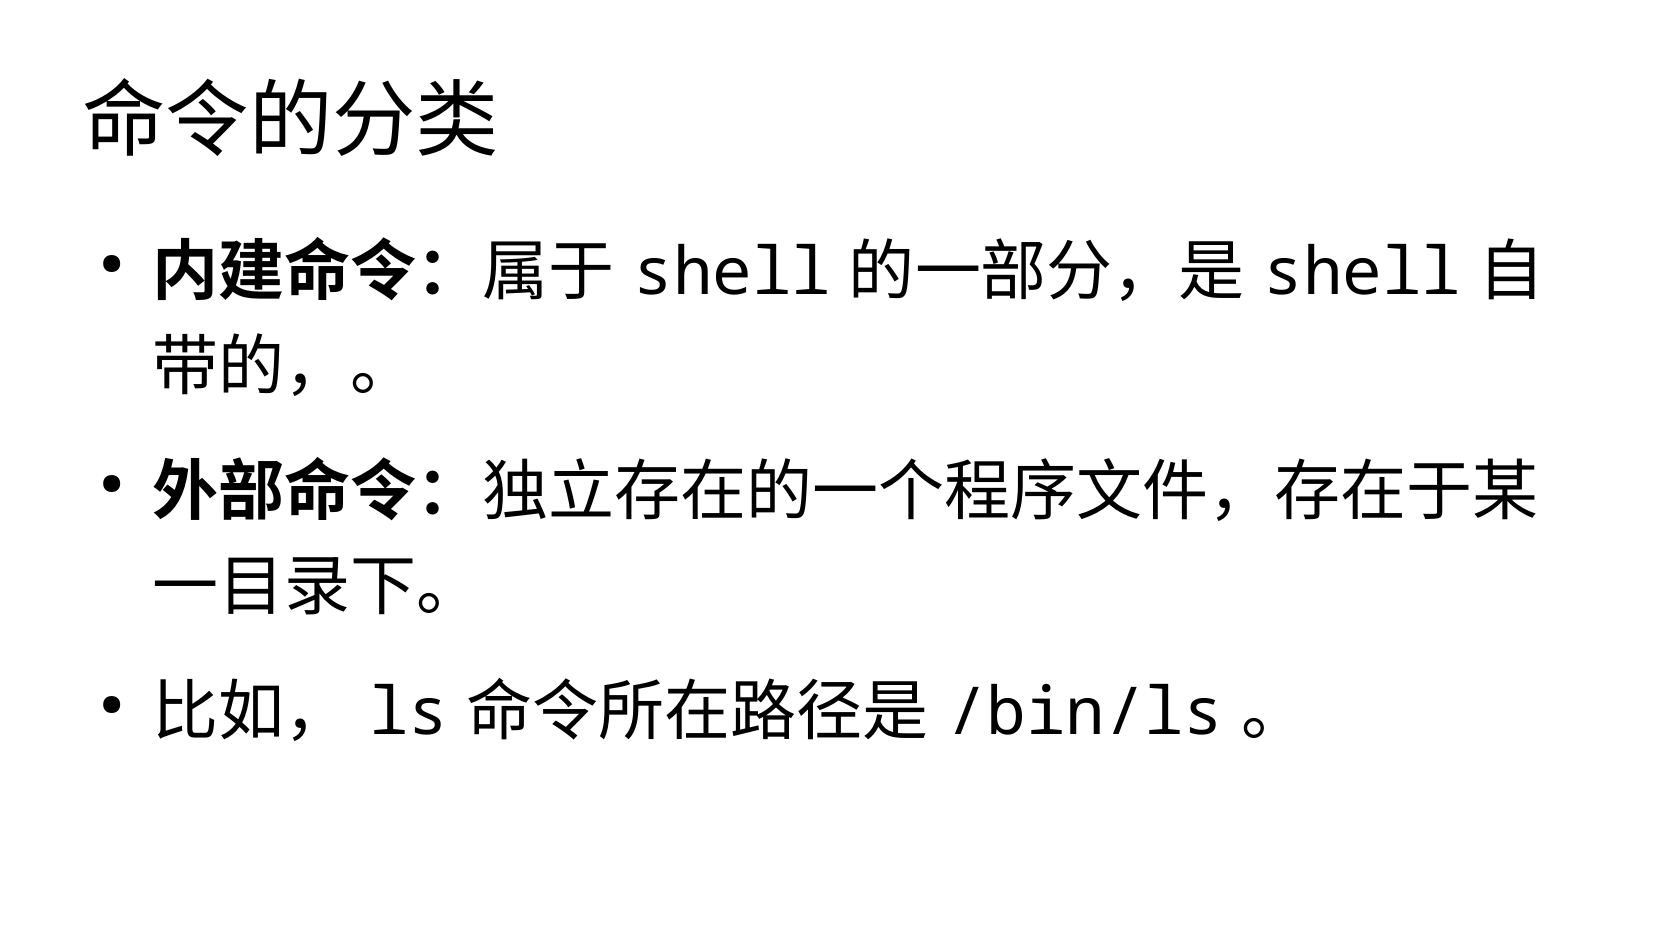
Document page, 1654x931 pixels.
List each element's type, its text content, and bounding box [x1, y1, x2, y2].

title 命令的分类 [82, 37, 1571, 189]
list 内建命令：属于shell的一部分，是shell自带的，。 外部命令：独立存在的一个程序文件，存在于某一目录下。 比如，ls命令所在路径是/bin/ls。 [82, 217, 1571, 758]
